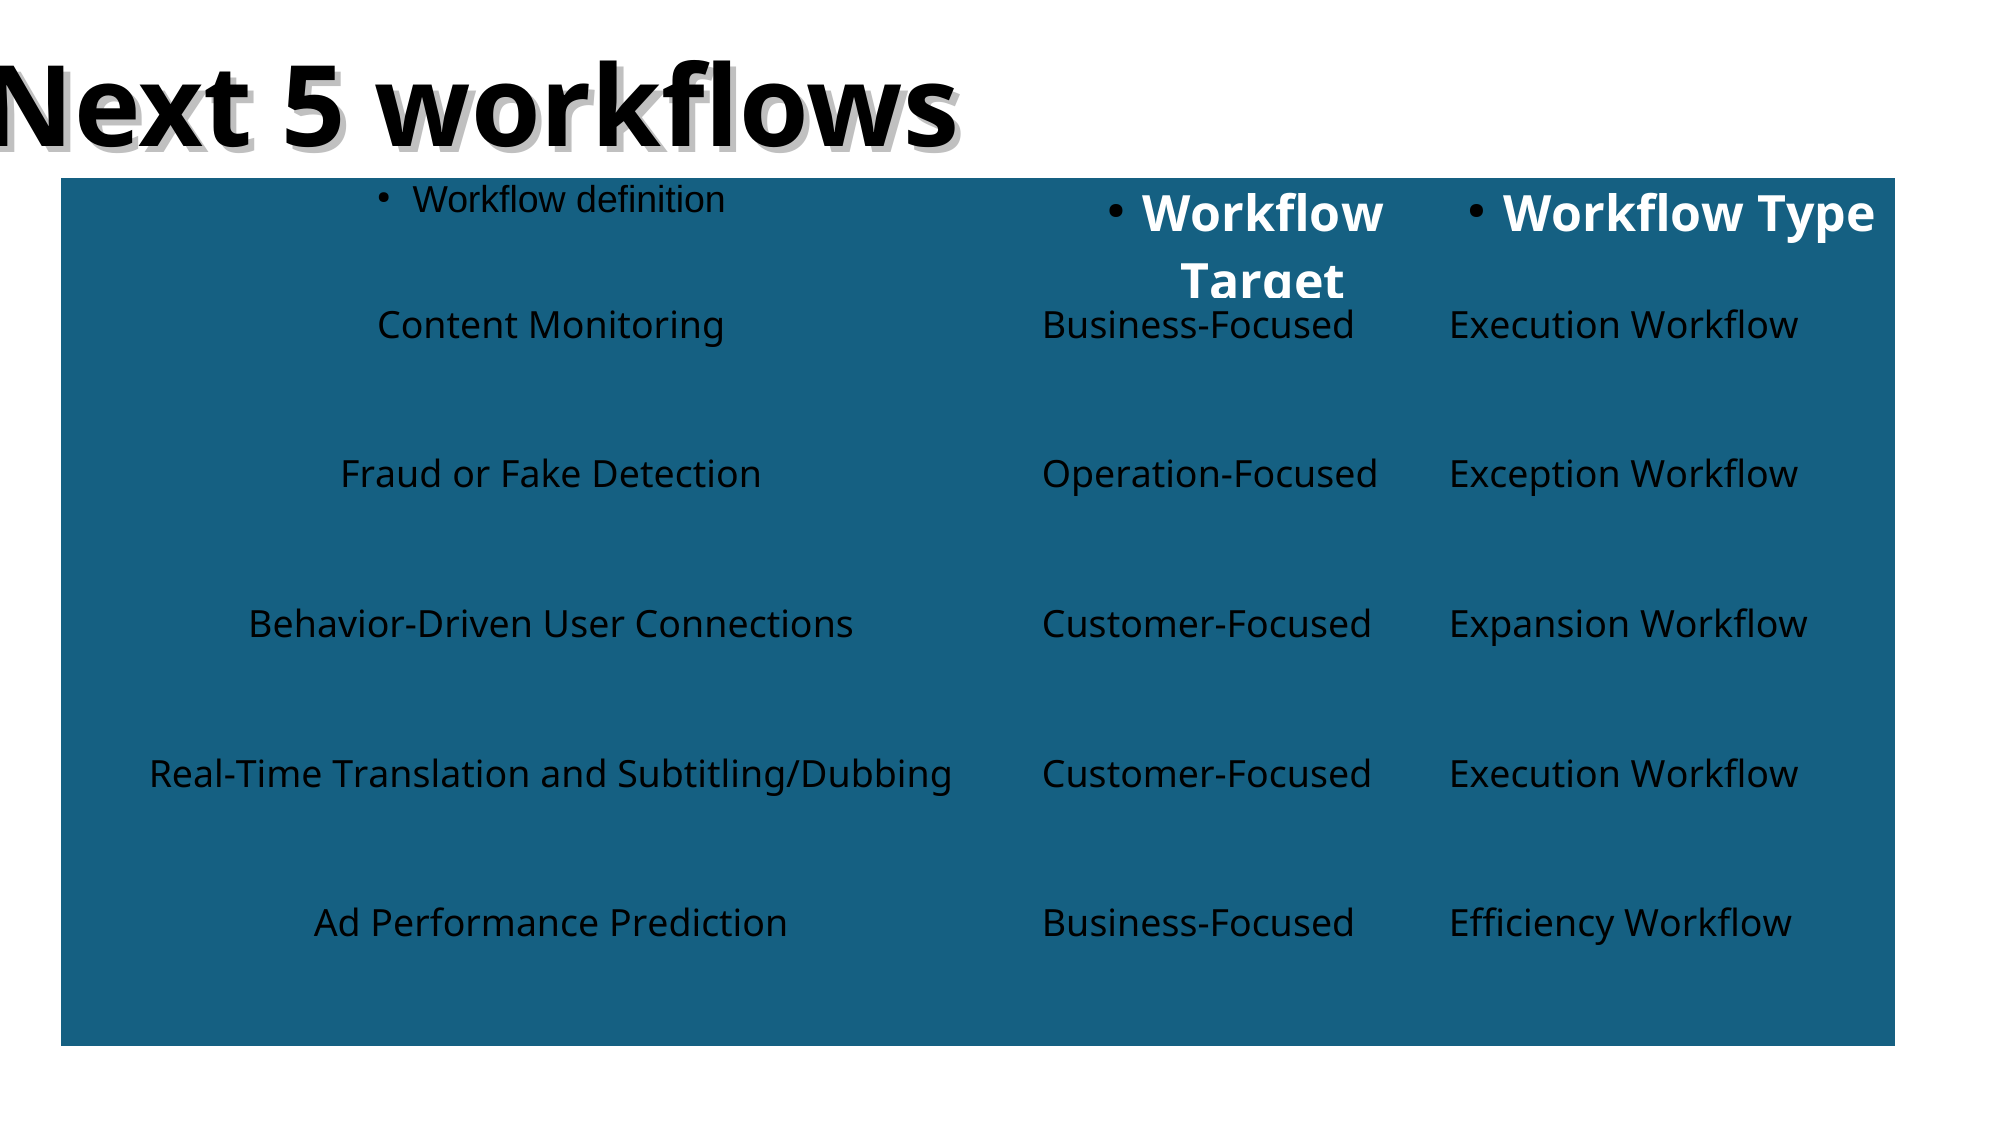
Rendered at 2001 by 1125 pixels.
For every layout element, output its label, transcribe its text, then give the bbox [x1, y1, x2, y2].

table_header Workflow definition [61, 178, 1042, 298]
text_box Next 5 workflows [0, 27, 975, 177]
table_cell Behavior-Driven User Connections [61, 597, 1042, 747]
table_cell Efficiency Workflow [1449, 897, 1895, 1046]
table_cell Execution Workflow [1449, 747, 1895, 897]
table_cell Ad Performance Prediction [61, 897, 1042, 1046]
table_header Workflow Type [1449, 178, 1895, 298]
table_header Workflow Target [1042, 178, 1449, 298]
table_cell Exception Workflow [1449, 448, 1895, 597]
table_cell Customer-Focused [1042, 597, 1449, 747]
table_cell Customer-Focused [1042, 747, 1449, 897]
table_cell Operation-Focused [1042, 448, 1449, 597]
table_cell Expansion Workflow [1449, 597, 1895, 747]
table_cell Fraud or Fake Detection [61, 448, 1042, 597]
table_cell Content Monitoring [61, 298, 1042, 448]
table_cell Business-Focused [1042, 298, 1449, 448]
table_cell Real-Time Translation and Subtitling/Dubbing [61, 747, 1042, 897]
table_cell Execution Workflow [1449, 298, 1895, 448]
table_cell Business-Focused [1042, 897, 1449, 1046]
